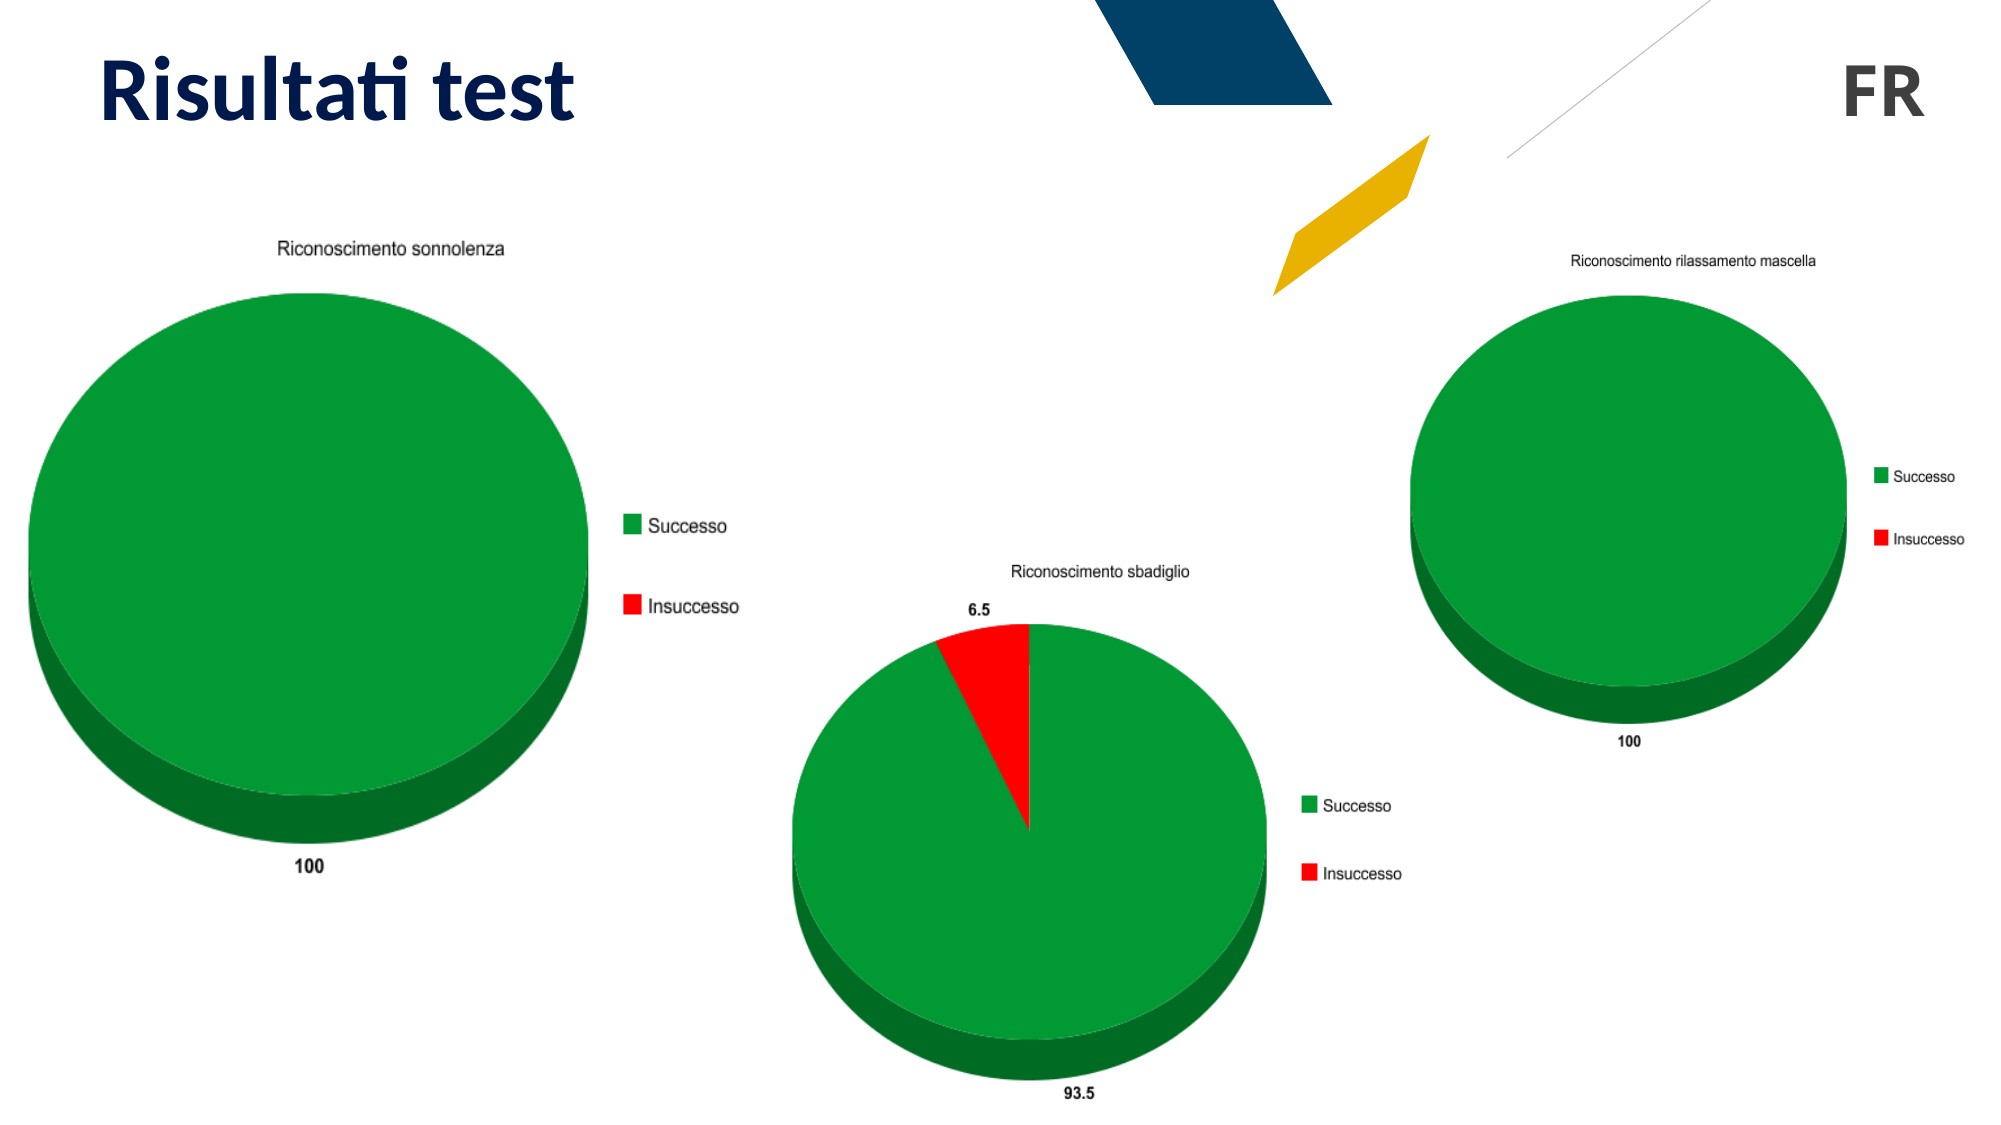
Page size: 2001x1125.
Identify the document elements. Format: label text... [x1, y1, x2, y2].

picture [0, 222, 1997, 1120]
title Risultati test [85, 34, 1453, 223]
